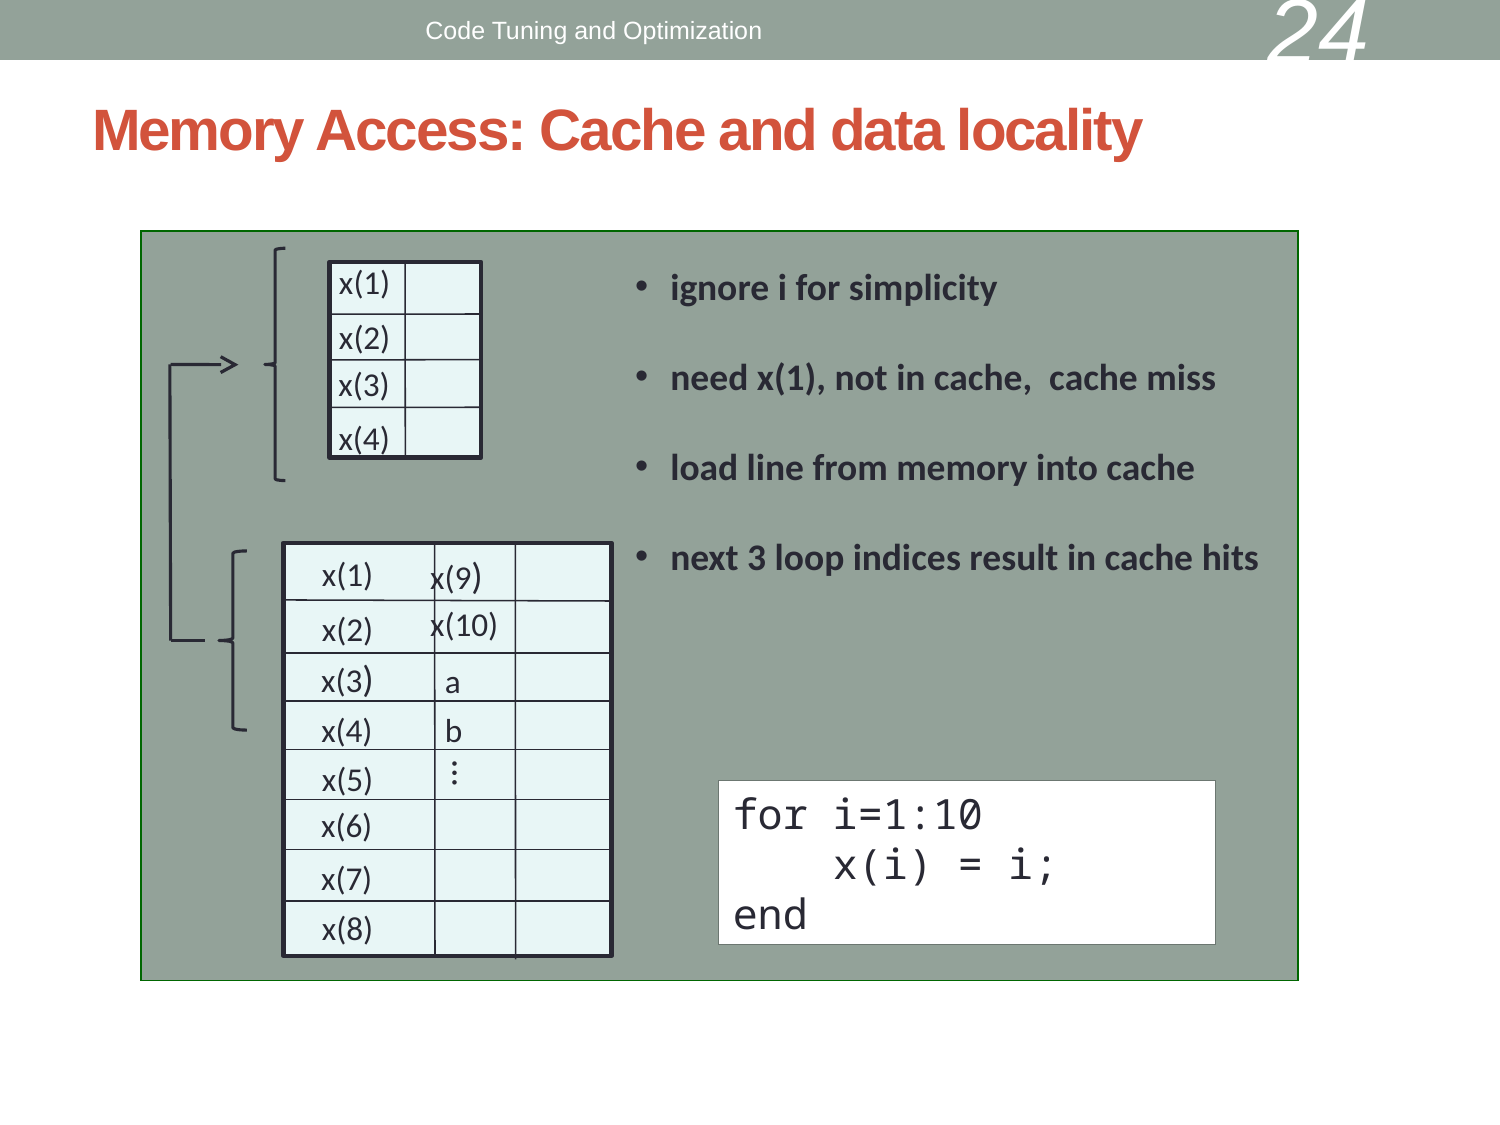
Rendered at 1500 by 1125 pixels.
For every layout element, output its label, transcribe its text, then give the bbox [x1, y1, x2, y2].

text_box x(3) [323, 355, 436, 410]
text_box a [429, 652, 515, 708]
text_box x(5) [307, 750, 413, 806]
text_box x(7) [306, 849, 412, 905]
text_box x(4) [306, 702, 412, 758]
text_box ignore i for simplicity need x(1), not in cache, cache miss load line from memory into cache next 3 loop indices result in cache hits [620, 255, 1321, 586]
footer Code Tuning and Optimization [410, 3, 1086, 57]
text_box … [437, 745, 498, 841]
text_box x(9) [415, 544, 525, 595]
title Memory Access: Cache and data locality [77, 66, 1357, 188]
text_box x(1) [307, 545, 413, 600]
text_box x(6) [306, 796, 412, 849]
text_box x(3) [306, 647, 412, 702]
text_box x(2) [307, 600, 413, 656]
text_box [141, 230, 1298, 981]
slide_number <number> [1252, 0, 1428, 54]
text_box b [430, 701, 515, 757]
text_box x(4) [323, 410, 436, 465]
text_box x(8) [307, 900, 413, 955]
text_box x(10) [415, 595, 555, 651]
text_box x(1) [324, 253, 435, 308]
text_box x(2) [324, 308, 450, 364]
text_box for i=1:10 x(i) = i; end [718, 780, 1216, 945]
